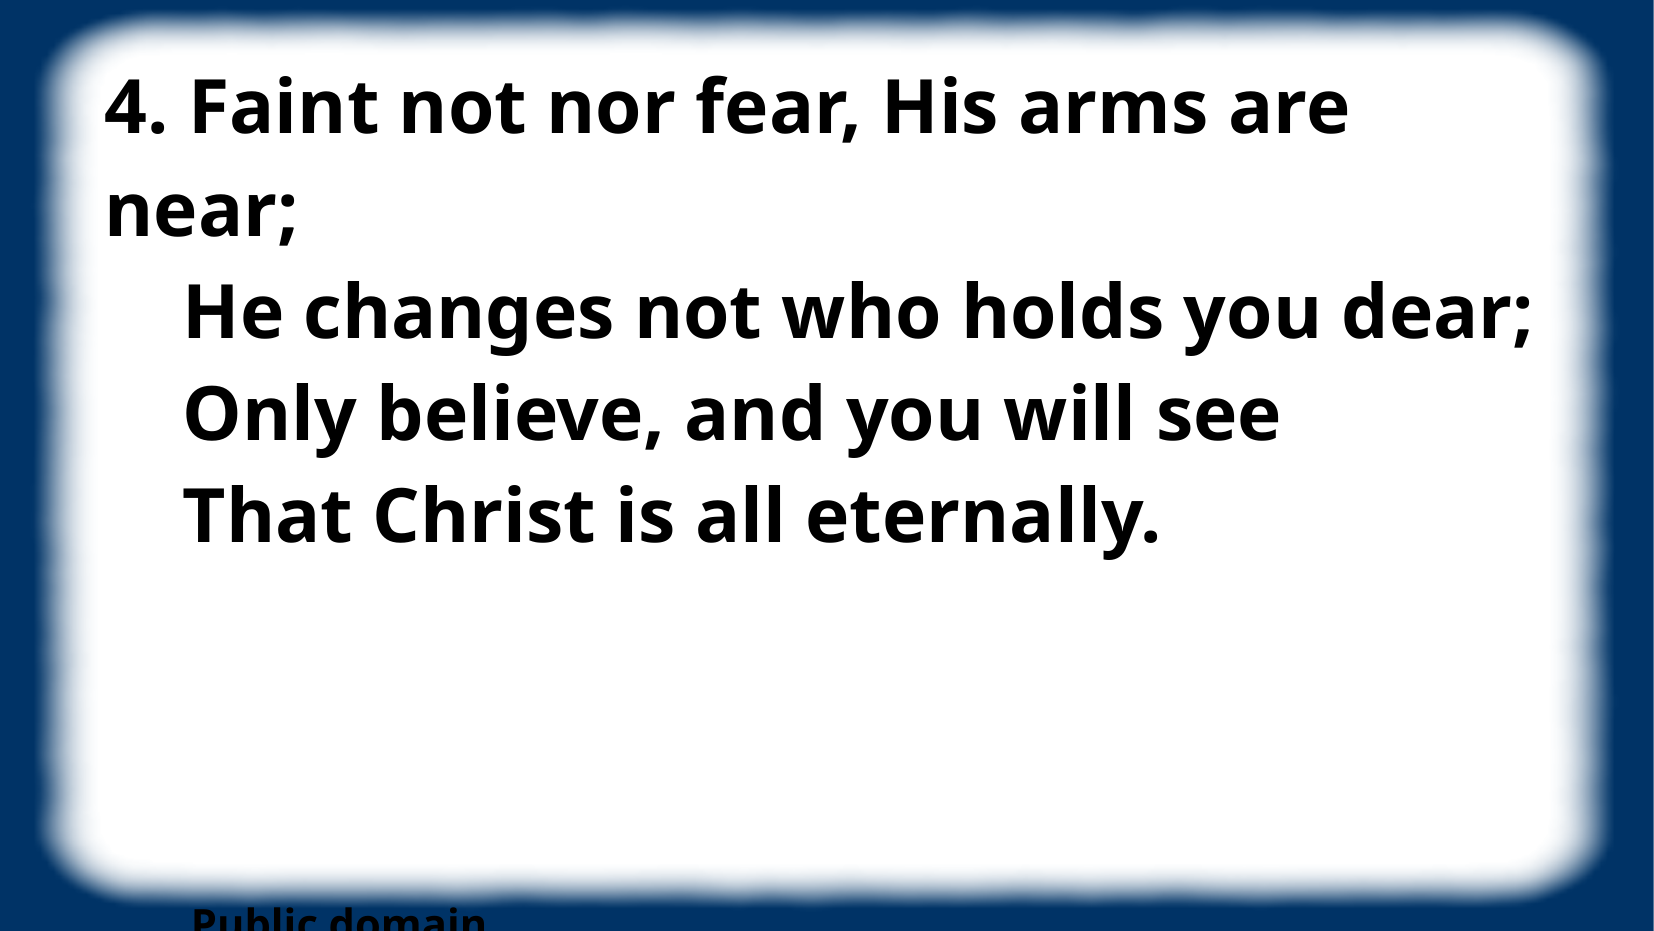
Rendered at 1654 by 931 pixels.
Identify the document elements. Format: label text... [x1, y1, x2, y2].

picture [0, 0, 1654, 931]
picture [200, 914, 208, 923]
picture [389, 921, 397, 931]
picture [468, 921, 477, 931]
picture [363, 921, 373, 931]
picture [253, 921, 262, 931]
picture [404, 921, 412, 931]
picture [336, 921, 345, 931]
text_box 4. Faint not nor fear, His arms are near; He changes not who holds you dear; Only believe, and you will see That Christ is all eternally. Public domain [90, 46, 1576, 837]
